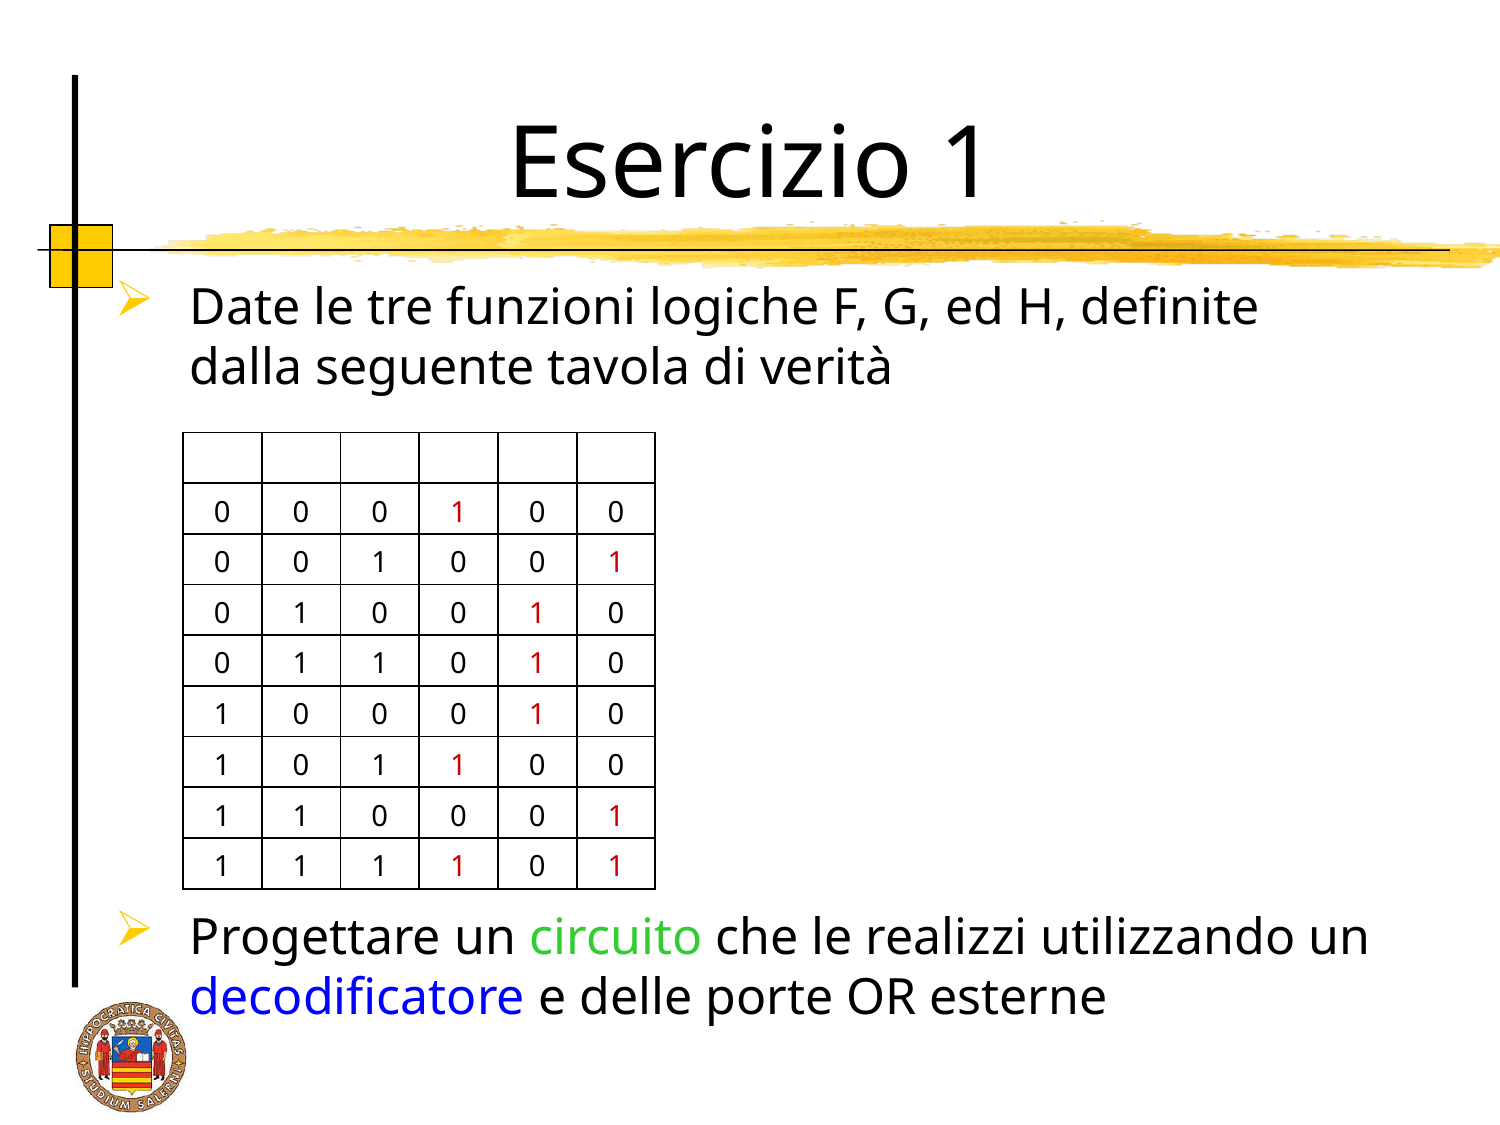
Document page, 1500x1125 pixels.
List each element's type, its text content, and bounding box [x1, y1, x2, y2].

table_header H [578, 433, 654, 482]
table_cell 0 [263, 687, 340, 736]
table_cell 1 [341, 535, 418, 584]
table_cell 0 [578, 687, 654, 736]
table_cell 1 [420, 484, 497, 533]
table_cell 1 [263, 839, 340, 888]
table_cell 1 [578, 788, 654, 837]
table_header F [420, 433, 497, 482]
table_cell 1 [184, 687, 261, 736]
picture [150, 215, 1500, 279]
picture [75, 999, 187, 1113]
table_cell 0 [420, 585, 497, 634]
table_cell 0 [578, 737, 654, 786]
table_cell 0 [578, 636, 654, 685]
table_cell 1 [263, 585, 340, 634]
table_cell 0 [499, 839, 576, 888]
table_cell 0 [578, 585, 654, 634]
table_cell 0 [420, 636, 497, 685]
table_cell 0 [184, 585, 261, 634]
table_header A [184, 433, 261, 482]
table_cell 1 [263, 636, 340, 685]
table_cell 0 [184, 535, 261, 584]
table_cell 0 [184, 484, 261, 533]
table_header G [499, 433, 576, 482]
table_cell 0 [420, 687, 497, 736]
table_cell 1 [420, 737, 497, 786]
table_cell 0 [184, 636, 261, 685]
table_cell 1 [341, 737, 418, 786]
table_cell 1 [184, 839, 261, 888]
table_cell 0 [420, 535, 497, 584]
table_cell 0 [578, 484, 654, 533]
table_cell 0 [499, 788, 576, 837]
table_cell 1 [578, 535, 654, 584]
table_cell 0 [499, 535, 576, 584]
table_cell 1 [184, 788, 261, 837]
table_header C [341, 433, 418, 482]
text_box Date le tre funzioni logiche F, G, ed H, definite dalla seguente tavola di verità Progettare un circuito che le realizzi utilizzando un decodificatore e delle porte OR esterne [100, 267, 1388, 1033]
table_cell 1 [499, 687, 576, 736]
table_cell 0 [341, 788, 418, 837]
table_cell 0 [499, 484, 576, 533]
table_cell 0 [499, 737, 576, 786]
table_cell 1 [263, 788, 340, 837]
table_cell 0 [341, 687, 418, 736]
table_cell 0 [263, 484, 340, 533]
table_cell 1 [184, 737, 261, 786]
table_cell 1 [341, 839, 418, 888]
table_cell 1 [499, 636, 576, 685]
table_cell 1 [578, 839, 654, 888]
table_cell 0 [341, 484, 418, 533]
table_cell 0 [341, 585, 418, 634]
table_cell 1 [341, 636, 418, 685]
table_cell 1 [499, 585, 576, 634]
table_cell 0 [263, 737, 340, 786]
table_cell 0 [263, 535, 340, 584]
title Esercizio 1 [66, 37, 1438, 225]
table_cell 1 [420, 839, 497, 888]
table_cell 0 [420, 788, 497, 837]
table_header B [263, 433, 340, 482]
